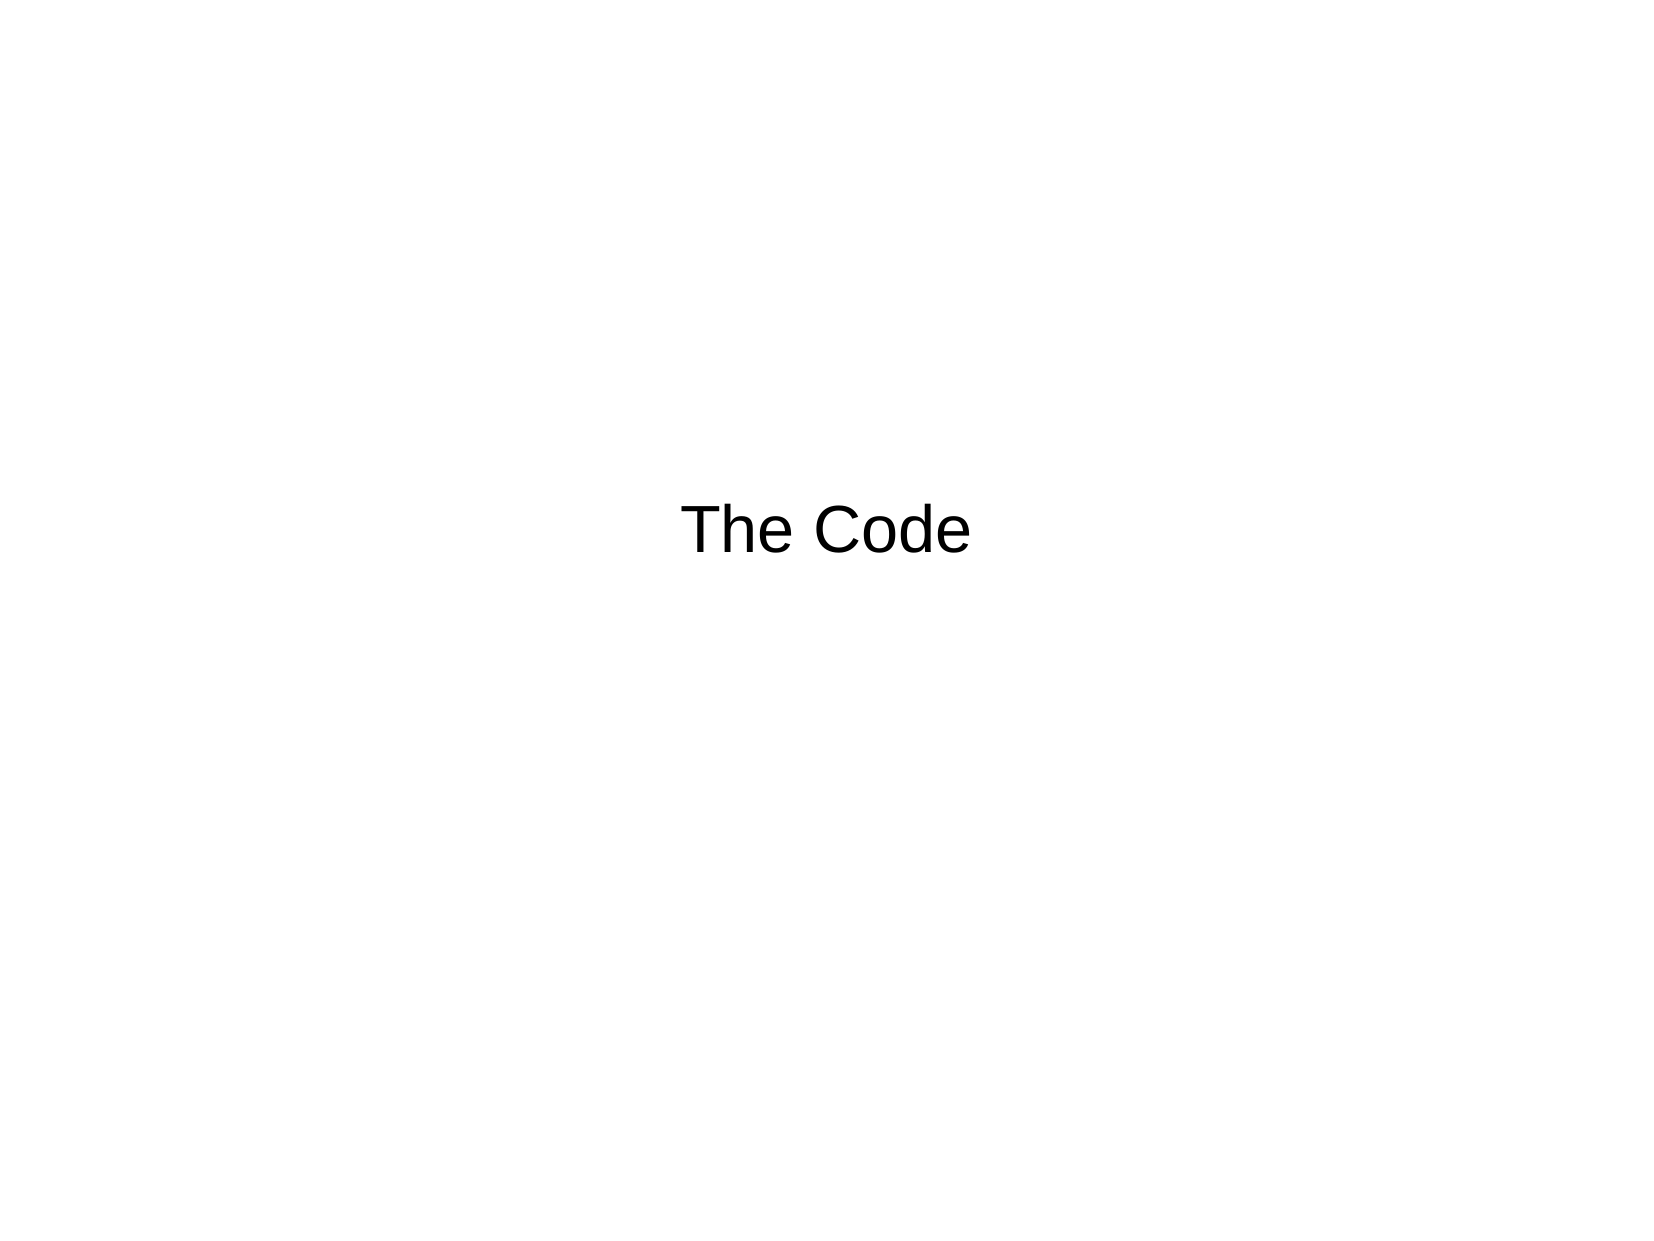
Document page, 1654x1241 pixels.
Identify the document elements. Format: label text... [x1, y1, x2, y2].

subtitle The Code [82, 49, 1571, 1010]
